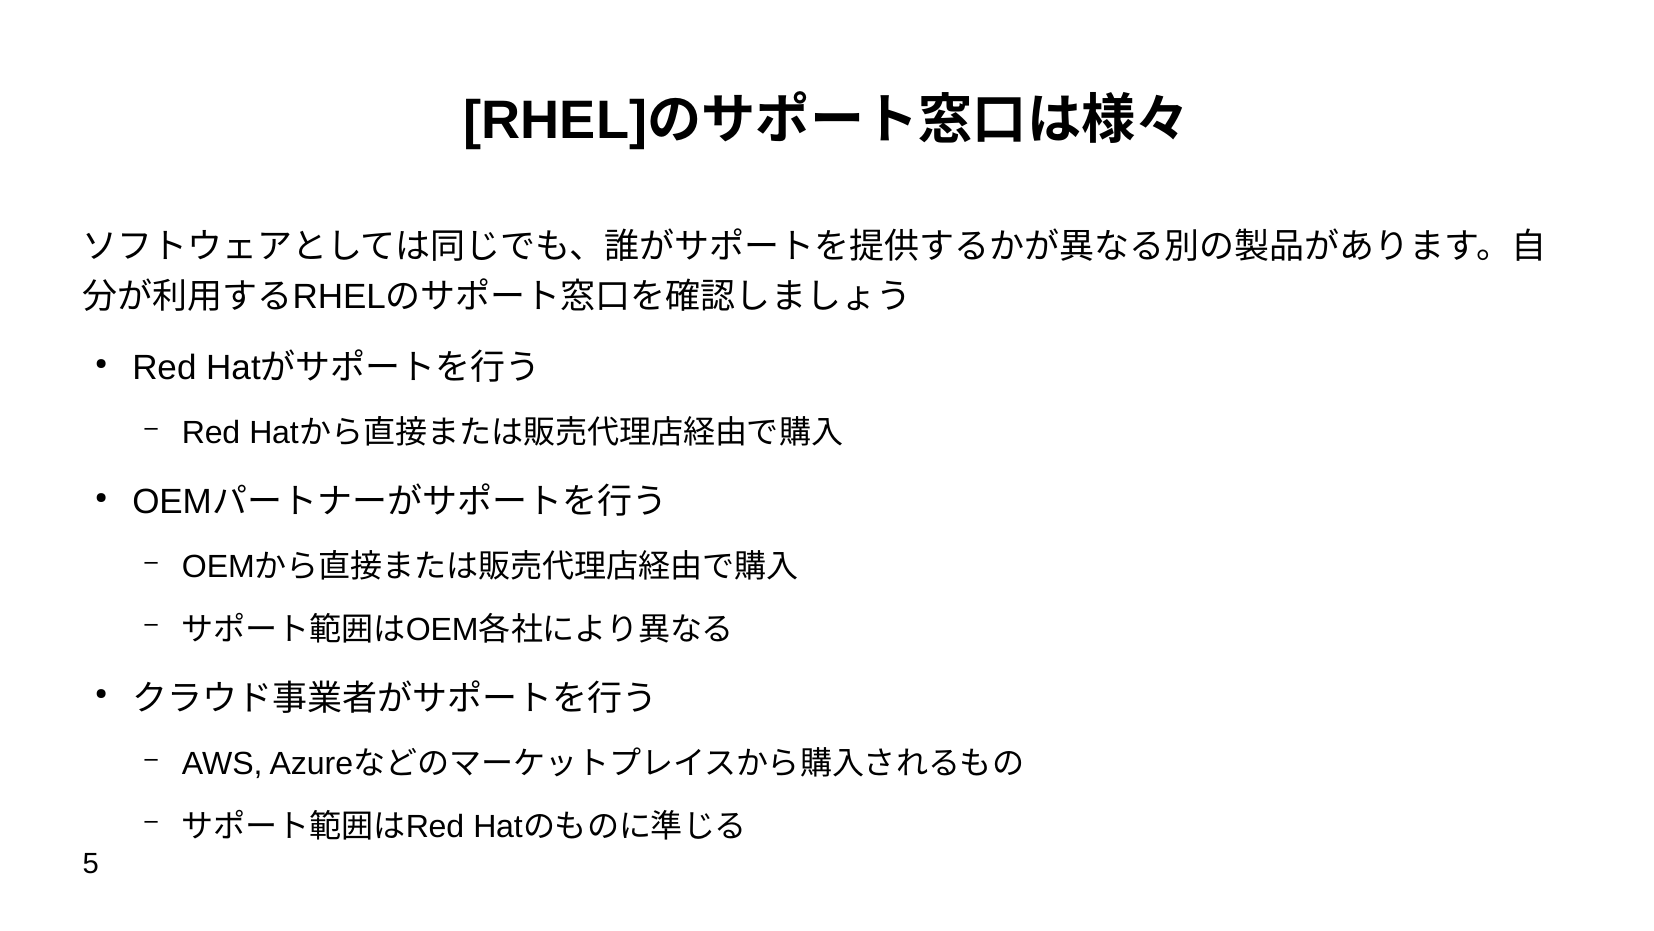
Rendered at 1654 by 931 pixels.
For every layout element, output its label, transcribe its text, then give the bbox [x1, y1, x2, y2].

list ソフトウェアとしては同じでも、誰がサポートを提供するかが異なる別の製品があります。自分が利用するRHELのサポート窓口を確認しましょう Red Hatがサポートを行う Red Hatから直接または販売代理店経由で購入 OEMパートナーがサポートを行う OEMから直接または販売代理店経由で購入 サポート範囲はOEM各社により異なる クラウド事業者がサポートを行う AWS, Azureなどのマーケットプレイスから購入されるもの サポート範囲はRed Hatのものに準じる [82, 217, 1571, 857]
title [RHEL]のサポート窓口は様々 [82, 0, 1571, 217]
